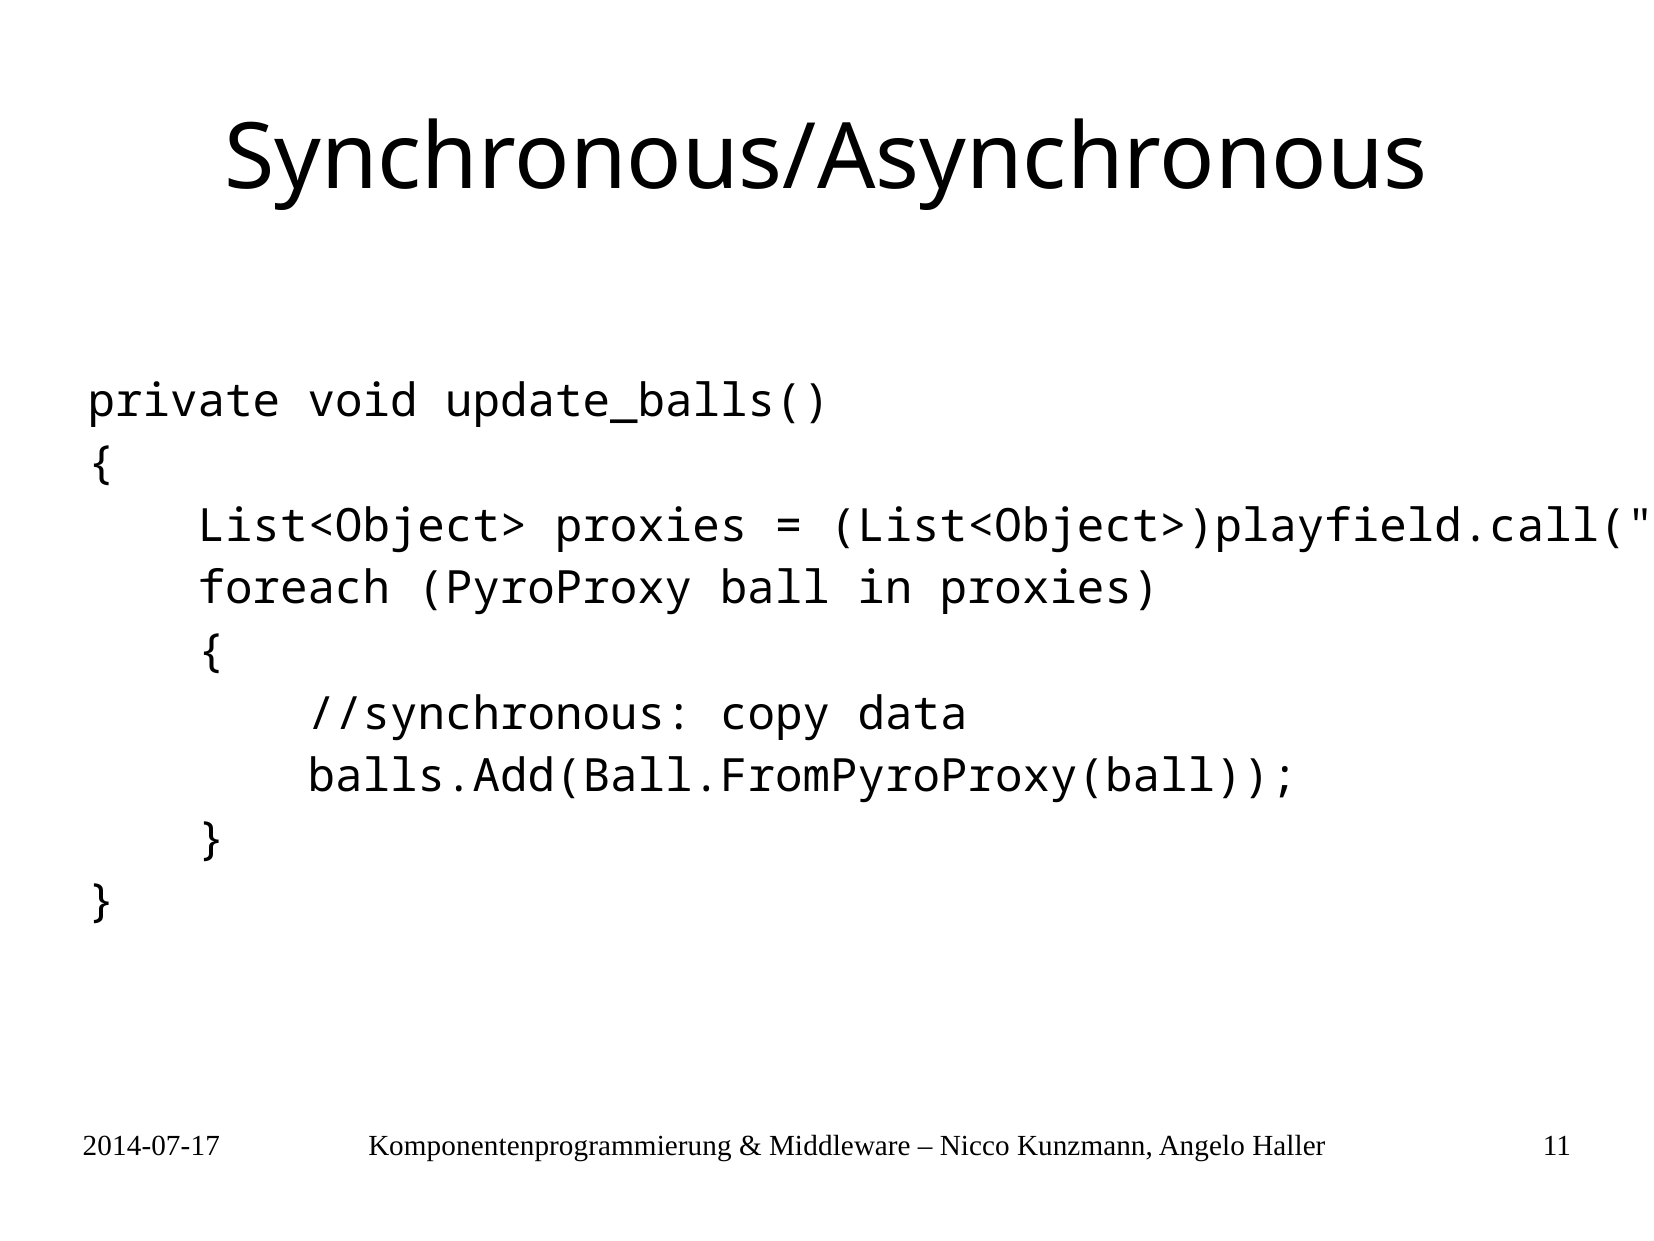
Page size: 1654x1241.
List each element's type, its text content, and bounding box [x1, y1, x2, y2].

text_box private void update_balls() { List<Object> proxies = (List<Object>)playfield.call("get_balls"); foreach (PyroProxy ball in proxies) { //synchronous: copy data balls.Add(Ball.FromPyroProxy(ball)); } } [0, 360, 1654, 901]
title Synchronous/Asynchronous [82, 49, 1571, 257]
